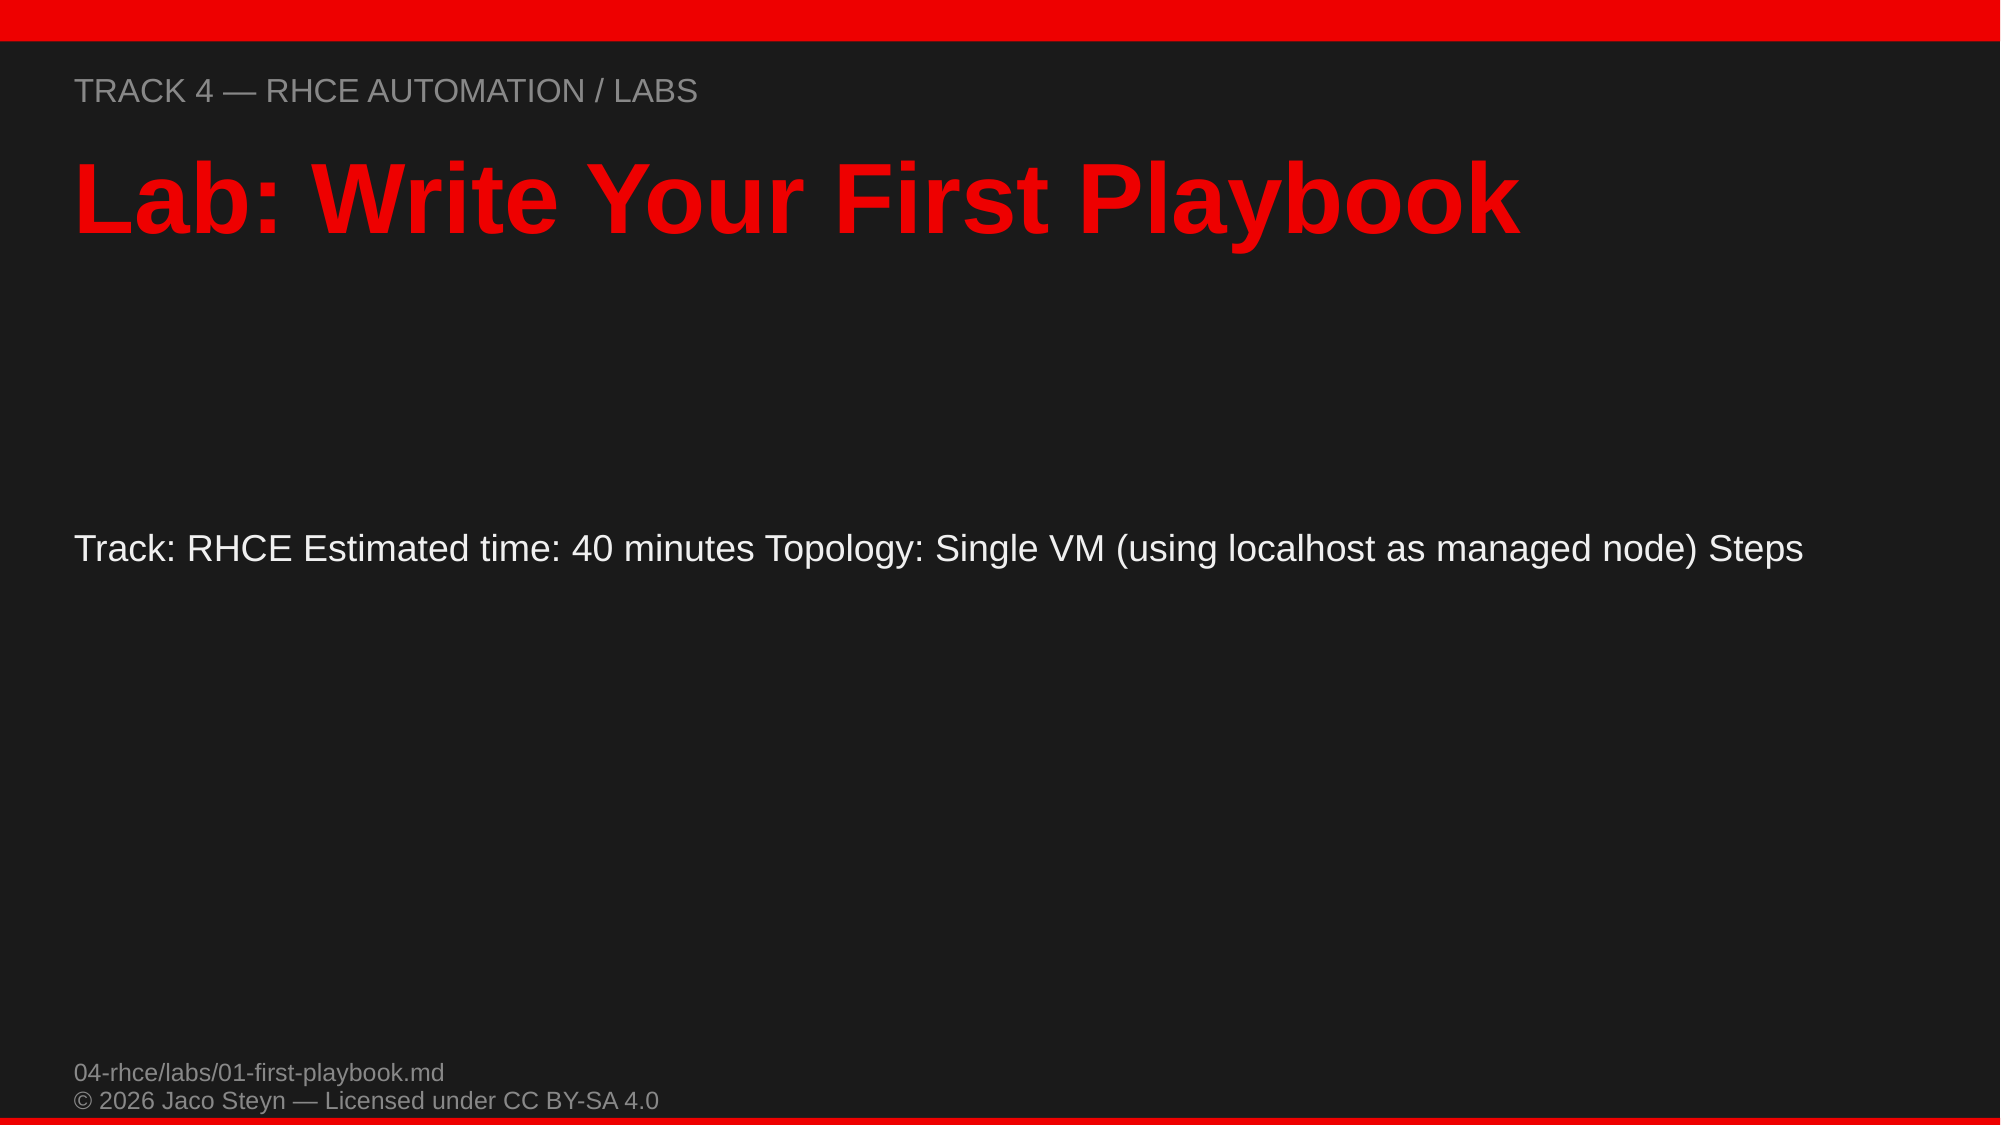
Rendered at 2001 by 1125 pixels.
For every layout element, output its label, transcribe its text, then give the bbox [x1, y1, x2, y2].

text_box Lab: Write Your First Playbook [59, 135, 1942, 461]
text_box 04-rhce/labs/01-first-playbook.md © 2026 Jaco Steyn — Licensed under CC BY-SA 4.0 [59, 1051, 1942, 1111]
text_box [0, 1117, 2001, 1125]
text_box TRACK 4 — RHCE AUTOMATION / LABS [59, 64, 1942, 119]
text_box [0, 0, 2001, 42]
text_box Track: RHCE Estimated time: 40 minutes Topology: Single VM (using localhost as managed node) Steps [59, 519, 1942, 727]
